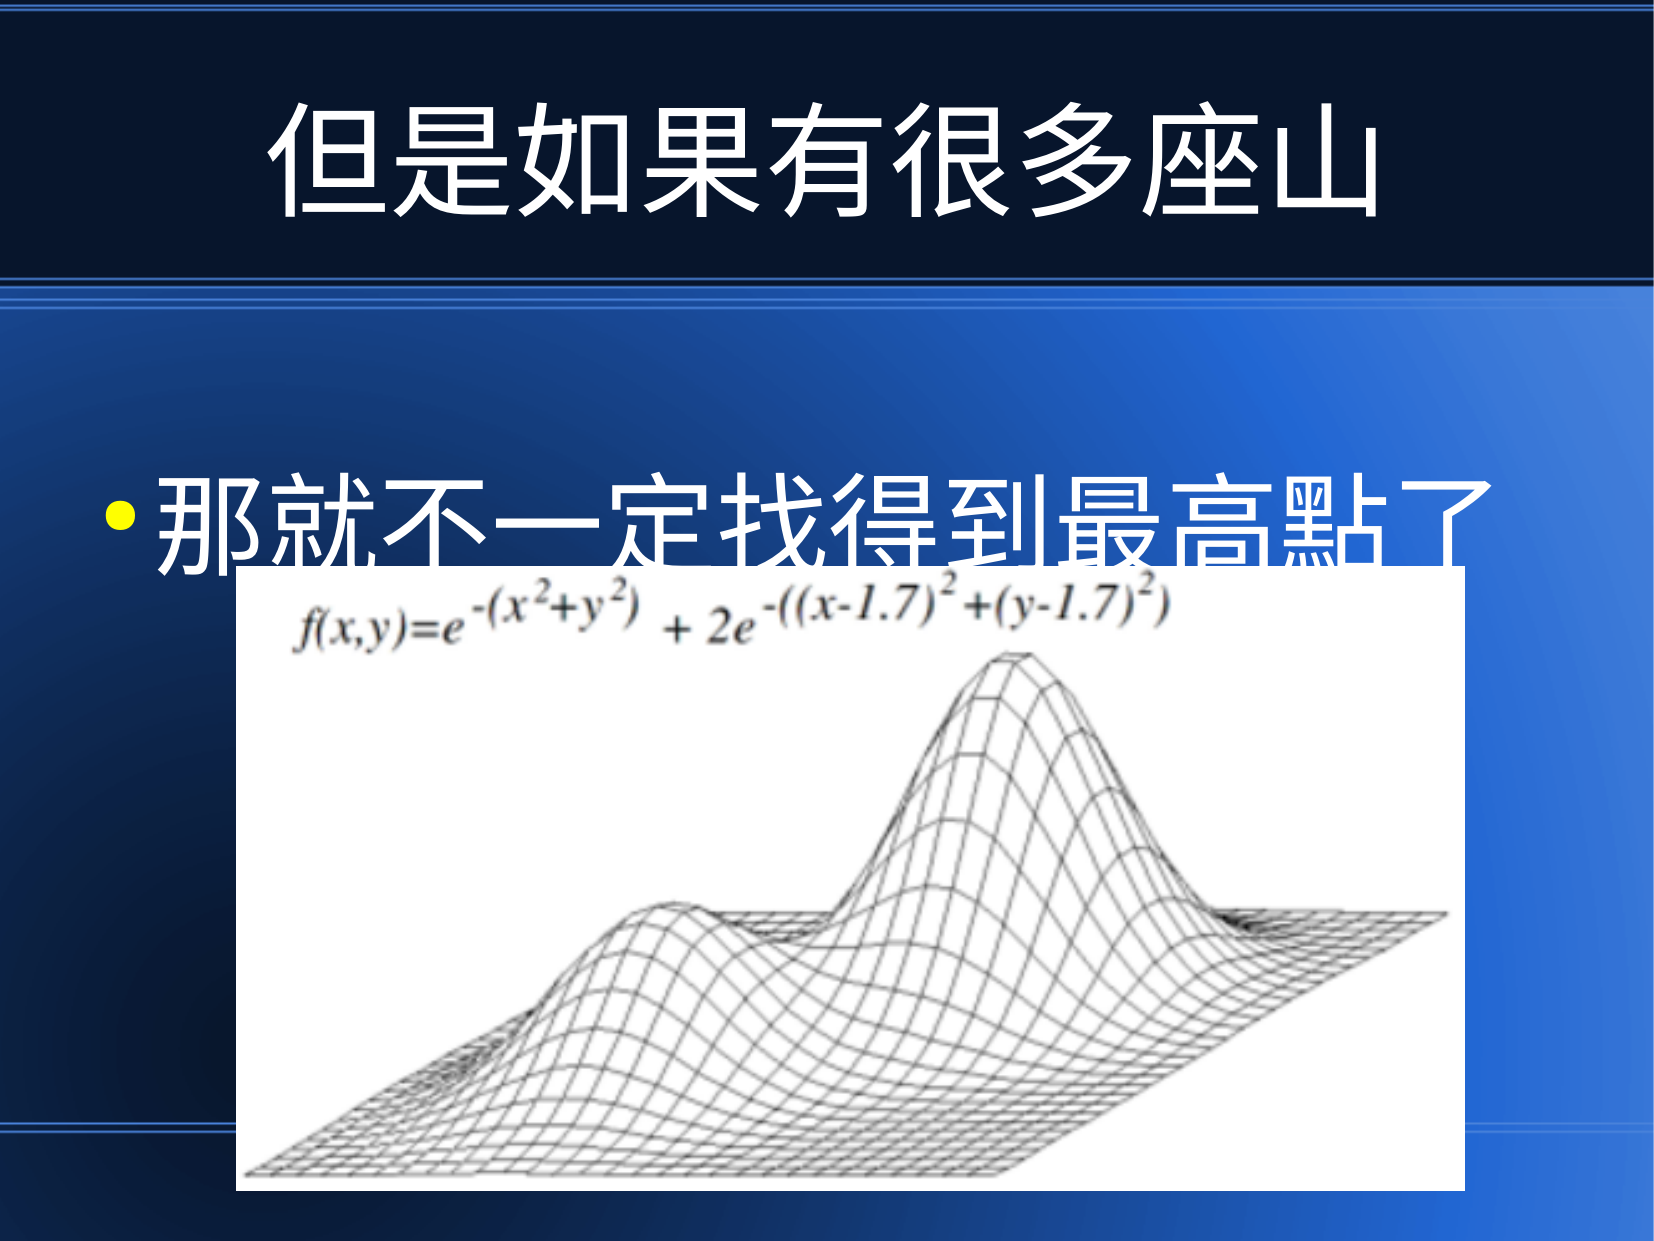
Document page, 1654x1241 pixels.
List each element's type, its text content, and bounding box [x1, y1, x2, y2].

list 那就不一定找得到最高點了 [82, 355, 1571, 1241]
picture [0, 0, 1654, 1241]
title 但是如果有很多座山 [82, 49, 1571, 257]
picture [236, 566, 1465, 1191]
